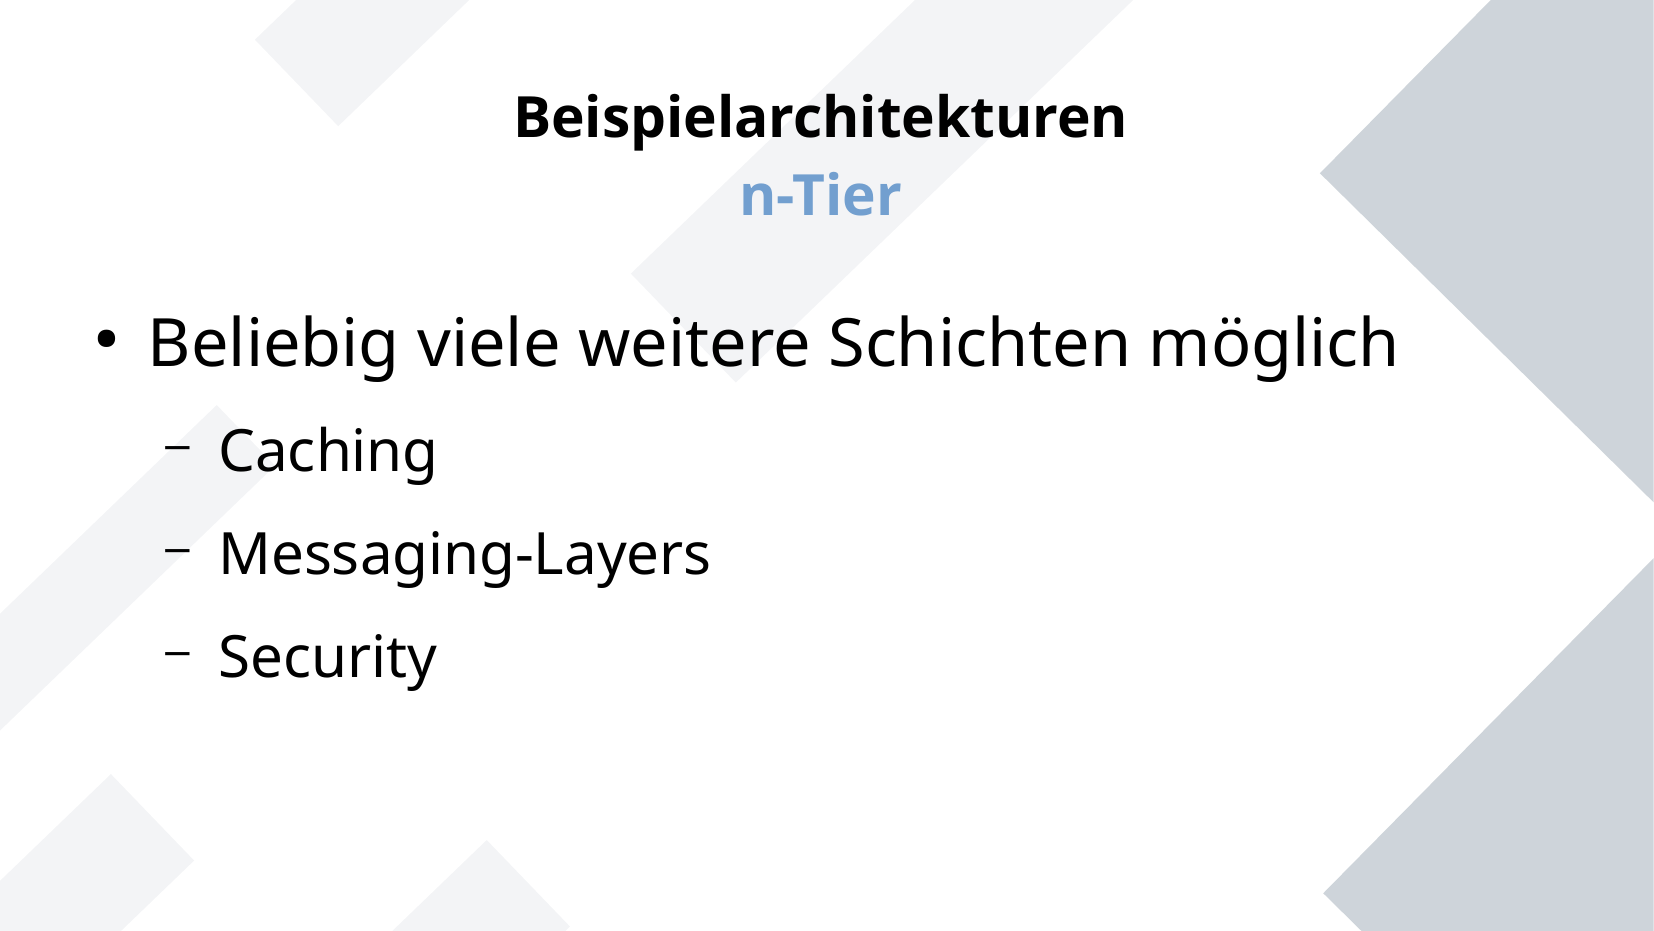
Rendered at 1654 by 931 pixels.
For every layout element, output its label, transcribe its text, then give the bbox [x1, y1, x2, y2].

list Beliebig viele weitere Schichten möglich Caching Messaging-Layers Security [76, 295, 1565, 835]
title Beispielarchitekturen n-Tier [76, 76, 1565, 233]
